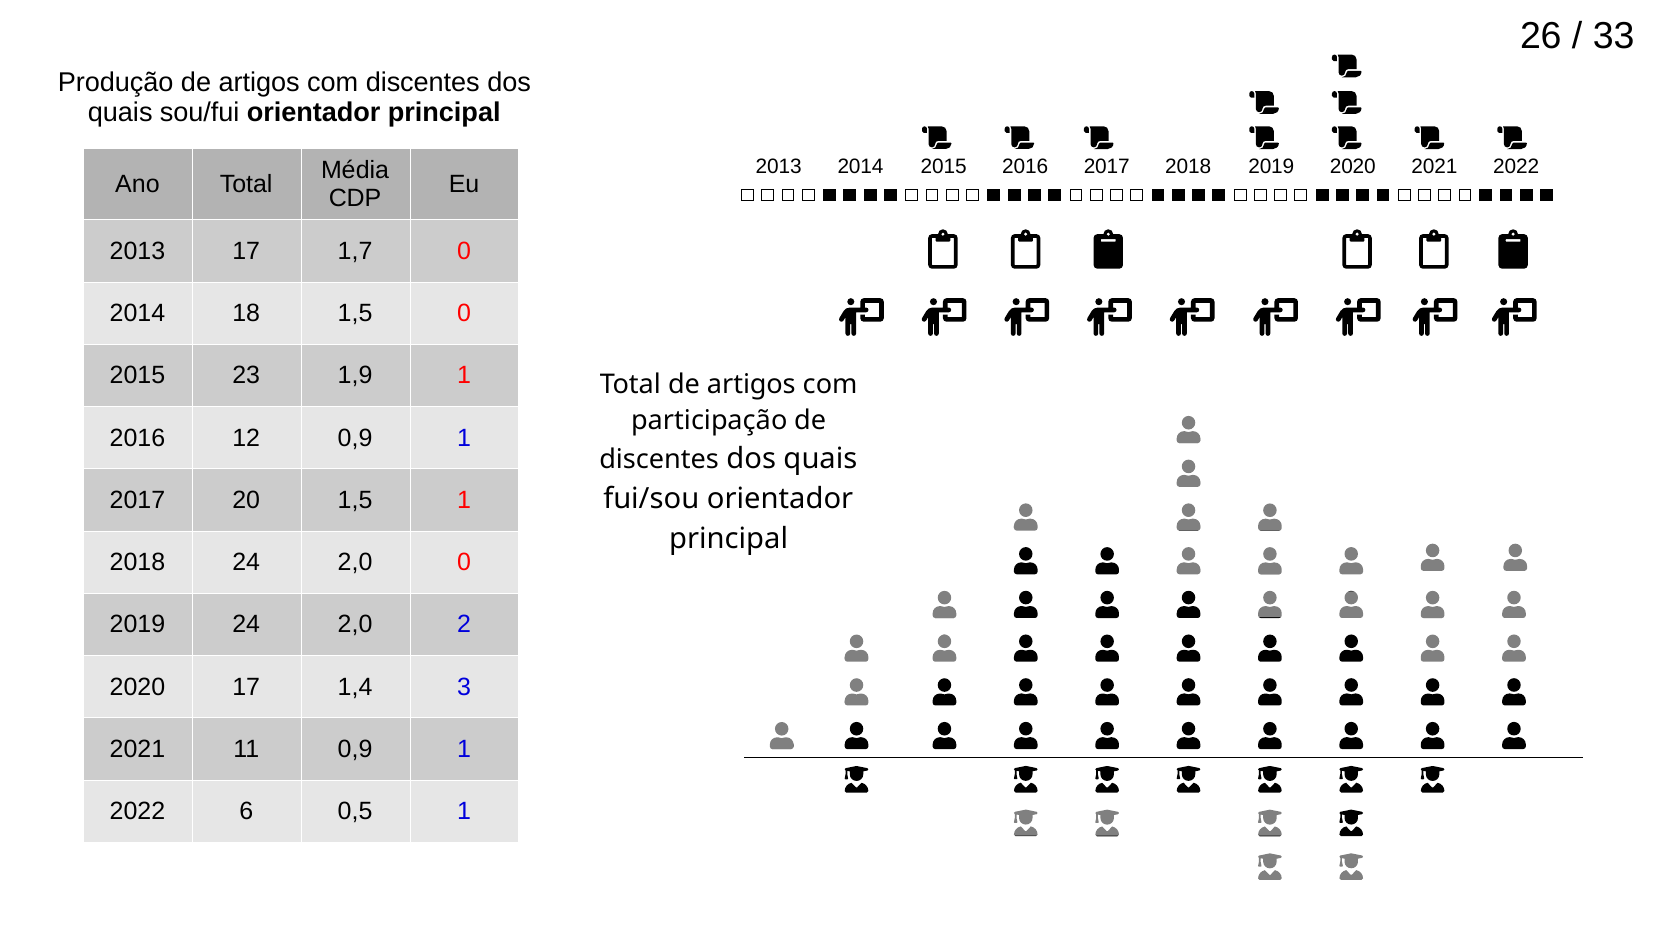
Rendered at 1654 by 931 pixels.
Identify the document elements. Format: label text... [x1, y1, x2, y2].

text_box [864, 189, 877, 201]
picture [1013, 634, 1038, 662]
picture [1339, 765, 1364, 793]
table_cell 1,5 [302, 283, 410, 344]
text_box [1013, 502, 1040, 532]
picture [1176, 721, 1201, 750]
table_cell 1,7 [302, 220, 410, 282]
text_box Produção de artigos com discentes dos quais sou/fui orientador principal [43, 59, 563, 135]
table_cell 0 [411, 220, 518, 282]
table_cell 20 [193, 469, 301, 531]
table_cell 0 [411, 532, 518, 593]
text_box [1418, 189, 1431, 201]
text_box [1257, 588, 1284, 618]
picture [1095, 678, 1119, 706]
picture [844, 721, 869, 750]
text_box [1028, 189, 1041, 201]
text_box [1356, 189, 1369, 201]
picture [1013, 765, 1038, 793]
text_box [1212, 189, 1225, 201]
picture [1419, 229, 1449, 269]
picture [932, 721, 957, 750]
text_box [844, 633, 871, 663]
picture [1497, 124, 1527, 151]
text_box [843, 189, 856, 201]
table_cell 0 [411, 283, 518, 344]
picture [928, 229, 958, 269]
table_cell 2 [411, 594, 518, 655]
text_box [884, 189, 897, 201]
picture [919, 298, 967, 336]
text_box [1152, 189, 1164, 201]
table_cell 2020 [84, 656, 192, 717]
picture [1414, 124, 1445, 151]
table_cell 2,0 [302, 532, 410, 593]
text_box [1459, 189, 1471, 201]
picture [1502, 721, 1526, 750]
table_cell 17 [193, 656, 301, 717]
picture [1331, 52, 1362, 79]
picture [1331, 124, 1362, 151]
text_box [1257, 501, 1284, 531]
text_box [1192, 189, 1205, 201]
picture [1258, 721, 1282, 750]
table_cell 17 [193, 220, 301, 282]
text_box [1257, 545, 1284, 575]
text_box [1013, 806, 1040, 836]
text_box [802, 189, 815, 201]
picture [1420, 678, 1445, 706]
table_cell 23 [193, 345, 301, 406]
text_box [1174, 546, 1201, 576]
picture [1176, 765, 1201, 793]
picture [1502, 678, 1526, 706]
text_box [1174, 414, 1201, 444]
picture [1258, 766, 1282, 793]
table_cell 24 [193, 594, 301, 655]
table_cell 1,9 [302, 345, 410, 406]
picture [1249, 124, 1279, 151]
table_cell 0,9 [302, 407, 410, 468]
picture [1167, 298, 1215, 336]
table_cell 18 [193, 283, 301, 344]
text_box [1257, 806, 1284, 836]
table_cell 2016 [84, 407, 192, 468]
text_box [1316, 189, 1329, 201]
text_box [1008, 189, 1021, 201]
picture [1331, 89, 1362, 116]
text_box [946, 189, 959, 201]
table_cell 2013 [84, 220, 192, 282]
text_box [1420, 634, 1446, 663]
picture [1258, 634, 1282, 662]
text_box 2017 [1068, 147, 1145, 186]
text_box [1093, 806, 1120, 836]
text_box [926, 189, 938, 201]
table_cell 1 [411, 345, 518, 406]
table_cell 2019 [84, 594, 192, 655]
table_cell 2014 [84, 283, 192, 344]
text_box [1294, 189, 1307, 201]
text_box <number> / 33 [1375, 0, 1654, 71]
table_header Ano [84, 149, 192, 219]
text_box [1070, 189, 1082, 201]
table_cell 1 [411, 781, 518, 842]
table_cell 2021 [84, 718, 192, 780]
picture [1013, 590, 1038, 618]
table_cell 2,0 [302, 594, 410, 655]
table_header Total [193, 149, 301, 219]
picture [1420, 766, 1445, 793]
picture [1013, 721, 1038, 750]
picture [836, 298, 884, 336]
table_header Média CDP [302, 149, 410, 219]
text_box [1420, 590, 1446, 619]
picture [1176, 678, 1201, 706]
picture [1258, 678, 1282, 706]
picture [1410, 298, 1458, 336]
picture [1333, 298, 1381, 336]
text_box [1438, 189, 1451, 201]
text_box [1420, 542, 1446, 572]
text_box [1398, 189, 1411, 201]
picture [1013, 547, 1038, 575]
picture [844, 766, 869, 793]
text_box [1501, 590, 1528, 619]
text_box [966, 189, 979, 201]
text_box [1174, 458, 1201, 488]
text_box [1479, 189, 1492, 201]
picture [1498, 229, 1528, 269]
text_box [1520, 189, 1533, 201]
picture [1093, 229, 1124, 269]
text_box [905, 189, 918, 201]
text_box [1172, 189, 1185, 201]
picture [932, 678, 957, 706]
table_cell 1 [411, 469, 518, 531]
table_cell 1 [411, 718, 518, 780]
picture [1339, 809, 1364, 837]
text_box [1502, 542, 1529, 572]
text_box [767, 720, 794, 750]
picture [1095, 590, 1119, 619]
picture [1489, 298, 1537, 336]
text_box [931, 589, 958, 619]
text_box [987, 189, 1000, 201]
text_box [1048, 189, 1061, 201]
text_box [1336, 189, 1349, 201]
picture [1084, 298, 1132, 336]
picture [1083, 124, 1114, 151]
text_box [1274, 189, 1287, 201]
picture [1001, 298, 1050, 336]
text_box [931, 634, 958, 664]
picture [1420, 721, 1445, 750]
table_header Eu [411, 149, 518, 219]
text_box [1377, 189, 1389, 201]
text_box [1234, 189, 1247, 201]
text_box [1338, 852, 1365, 882]
table_cell 0,5 [302, 781, 410, 842]
picture [1339, 678, 1364, 706]
table_cell 11 [193, 718, 301, 780]
text_box 2014 [822, 147, 899, 186]
text_box [1338, 591, 1365, 621]
table_cell 1,5 [302, 469, 410, 531]
text_box 2015 [905, 147, 982, 186]
text_box 2020 [1315, 147, 1391, 186]
text_box 2013 [740, 147, 817, 186]
table_cell 6 [193, 781, 301, 842]
text_box [1257, 851, 1284, 880]
table_cell 2017 [84, 469, 192, 531]
text_box [761, 189, 774, 201]
text_box 2021 [1396, 147, 1473, 186]
text_box [741, 189, 754, 201]
text_box [1500, 189, 1512, 201]
picture [1095, 766, 1119, 793]
text_box 2022 [1478, 147, 1555, 186]
picture [1342, 229, 1372, 269]
text_box [1090, 189, 1103, 201]
text_box 2019 [1233, 147, 1310, 186]
table_cell 2018 [84, 532, 192, 593]
picture [1250, 298, 1299, 336]
text_box 2018 [1150, 147, 1227, 186]
picture [1176, 590, 1201, 618]
picture [922, 124, 952, 151]
table_cell 3 [411, 656, 518, 717]
picture [1339, 721, 1364, 750]
table_cell 1,4 [302, 656, 410, 717]
picture [1010, 229, 1041, 269]
picture [1095, 634, 1119, 662]
table_cell 12 [193, 407, 301, 468]
text_box [1338, 547, 1365, 576]
table_cell 2022 [84, 781, 192, 842]
text_box Total de artigos com participação de discentes dos quais fui/sou orientador principal [584, 377, 880, 544]
text_box 2016 [987, 147, 1064, 186]
text_box [1110, 189, 1123, 201]
picture [1095, 547, 1119, 575]
text_box [1501, 634, 1528, 663]
picture [1013, 678, 1038, 706]
text_box [1130, 189, 1143, 201]
picture [1095, 721, 1119, 750]
text_box [844, 677, 871, 707]
text_box [1174, 501, 1201, 531]
table_cell 0,9 [302, 718, 410, 780]
table_cell 1 [411, 407, 518, 468]
picture [1004, 124, 1035, 151]
text_box [1254, 189, 1267, 201]
table_cell 2015 [84, 345, 192, 406]
picture [1339, 634, 1364, 662]
picture [1249, 89, 1279, 116]
text_box [1540, 189, 1553, 201]
text_box [782, 189, 794, 201]
picture [1176, 634, 1201, 662]
table_cell 24 [193, 532, 301, 593]
text_box [823, 189, 836, 201]
